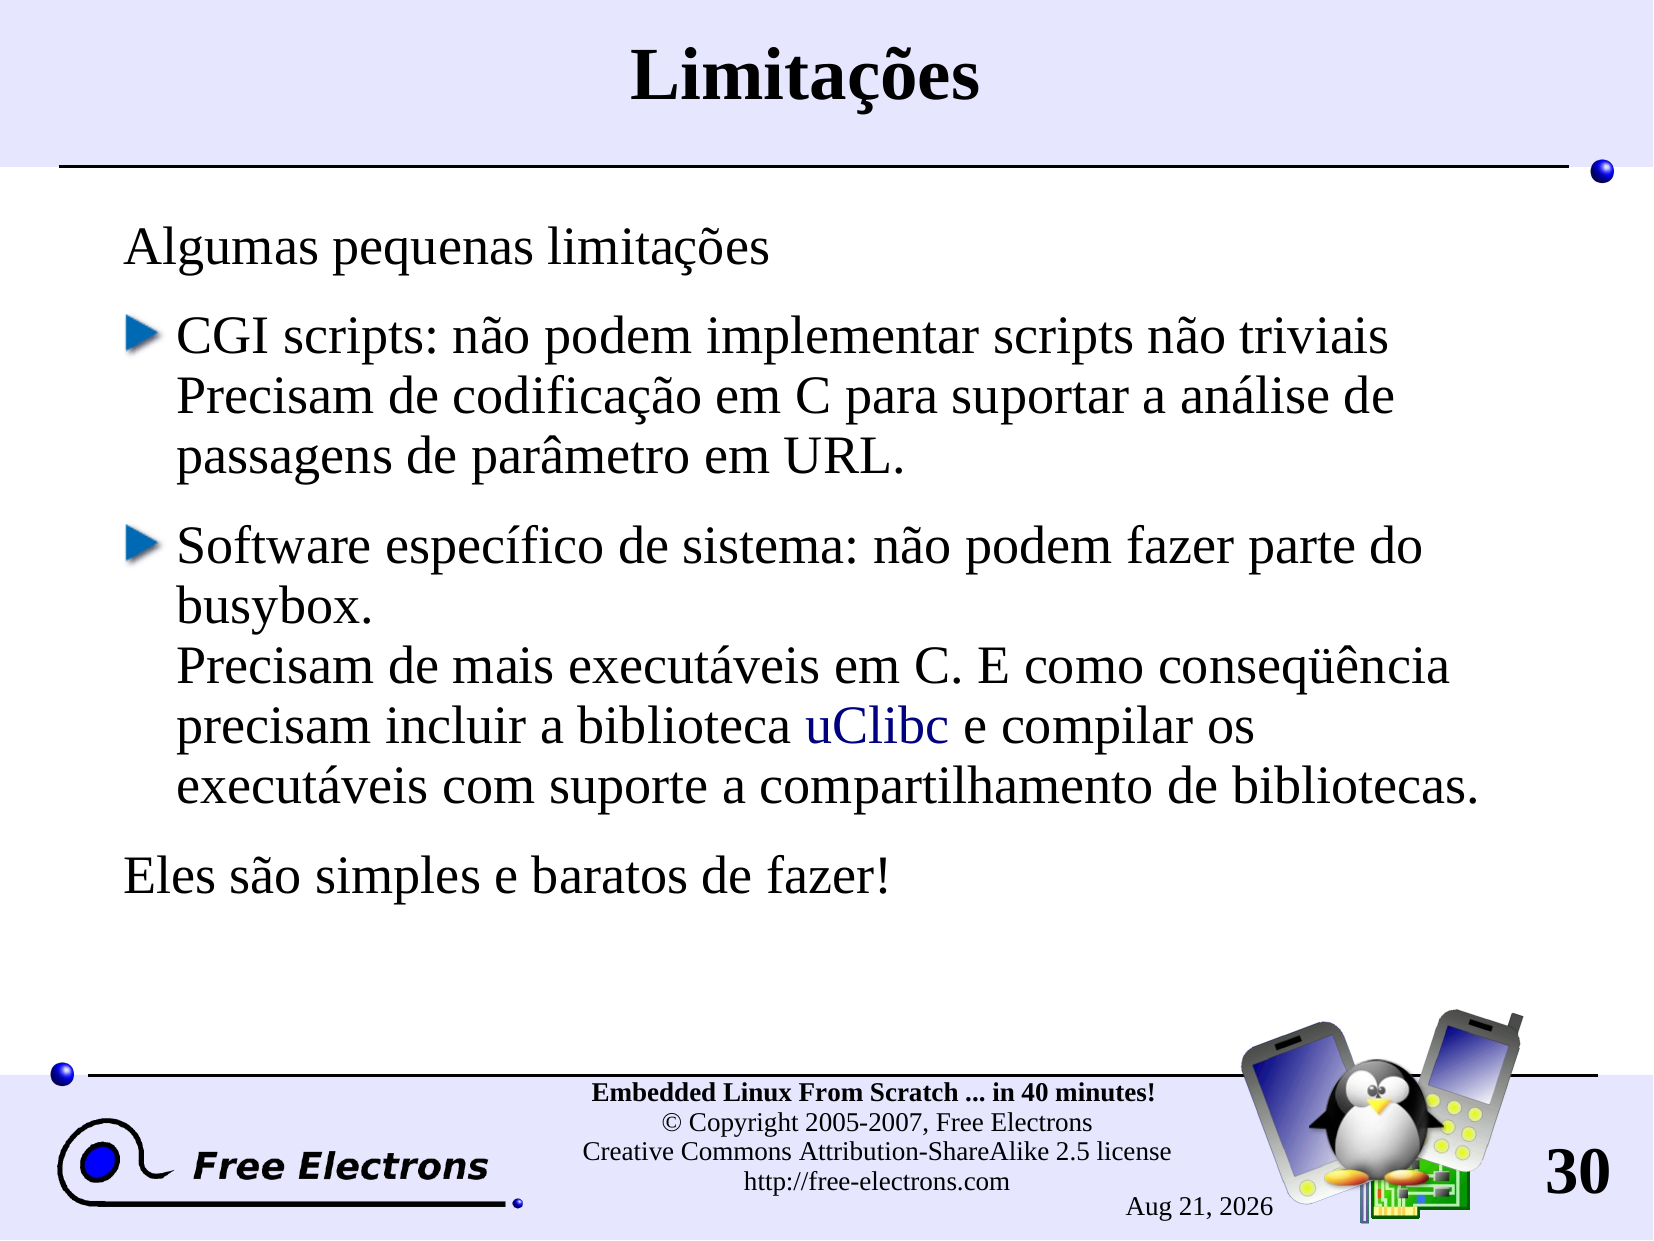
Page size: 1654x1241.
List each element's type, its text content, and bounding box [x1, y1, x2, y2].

picture [50, 1107, 527, 1216]
picture [1231, 1007, 1538, 1241]
title Limitações [60, 25, 1551, 124]
list Algumas pequenas limitações CGI scripts: não podem implementar scripts não triviais Precisam de codificação em C para suportar a análise de passagens de parâmetro em URL. Software específico de sistema: não podem fazer parte do busybox. Precisam de mais executáveis em C. E como conseqüência precisam incluir a biblioteca uClibc e compilar os executáveis com suporte a compartilhamento de bibliotecas. Eles são simples e baratos de fazer! [105, 216, 1518, 1066]
